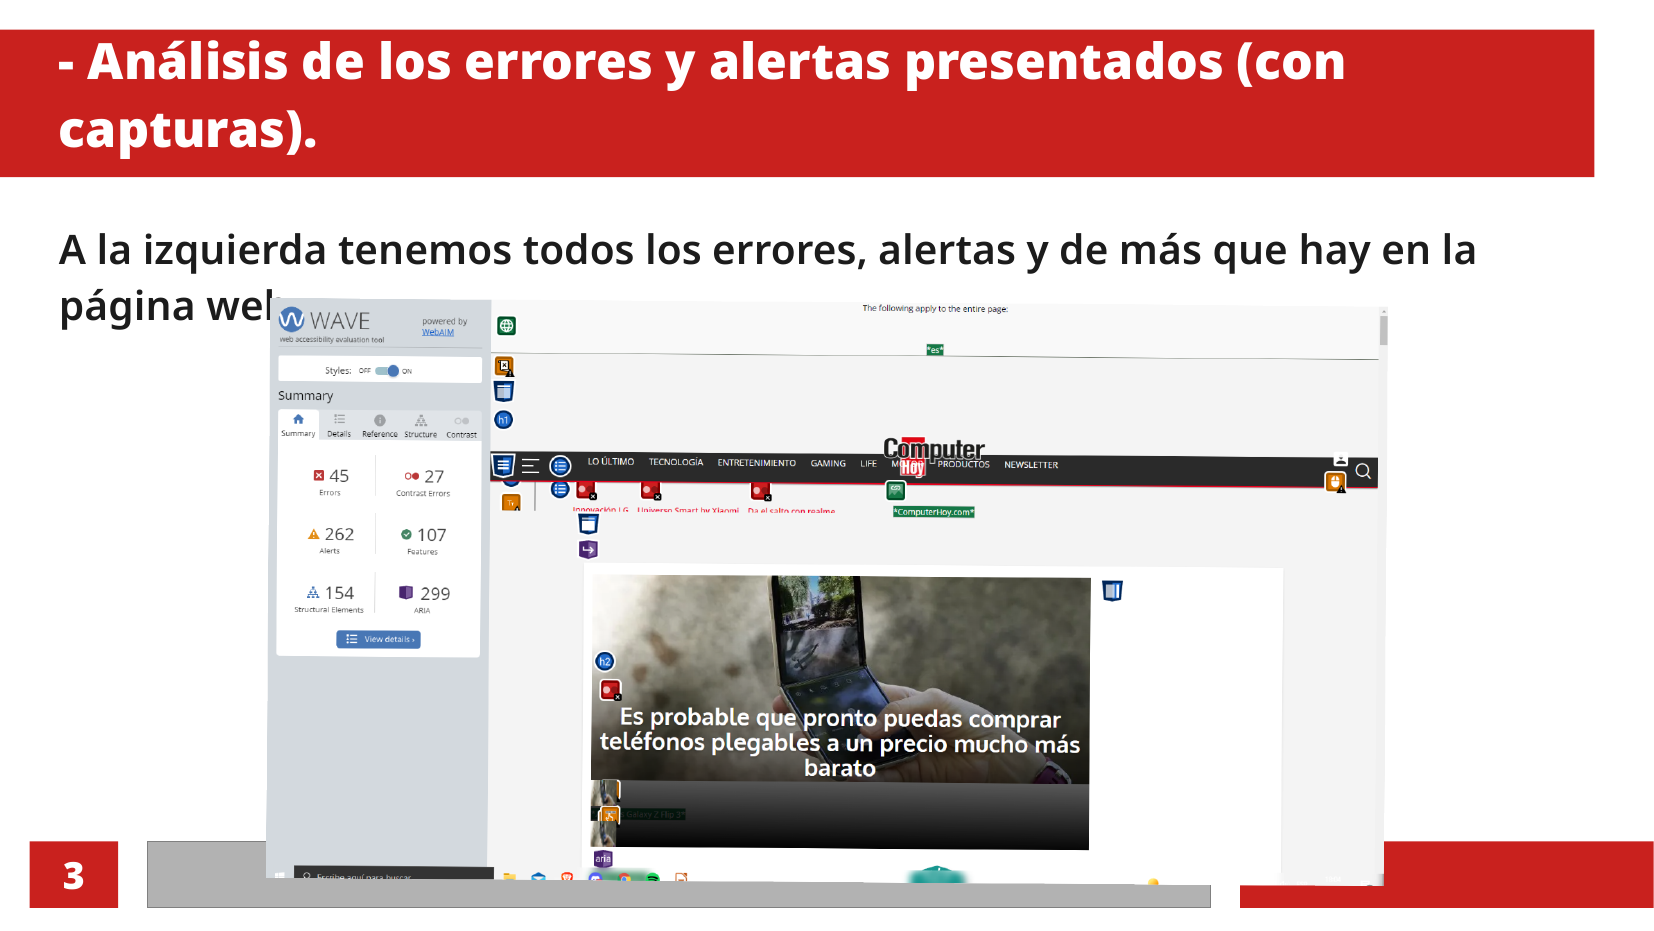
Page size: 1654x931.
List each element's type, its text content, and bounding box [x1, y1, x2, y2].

title - Análisis de los errores y alertas presentados (con capturas). [59, 44, 1595, 163]
list A la izquierda tenemos todos los errores, alertas y de más que hay en la página web. [59, 221, 1565, 798]
picture [265, 297, 1388, 886]
